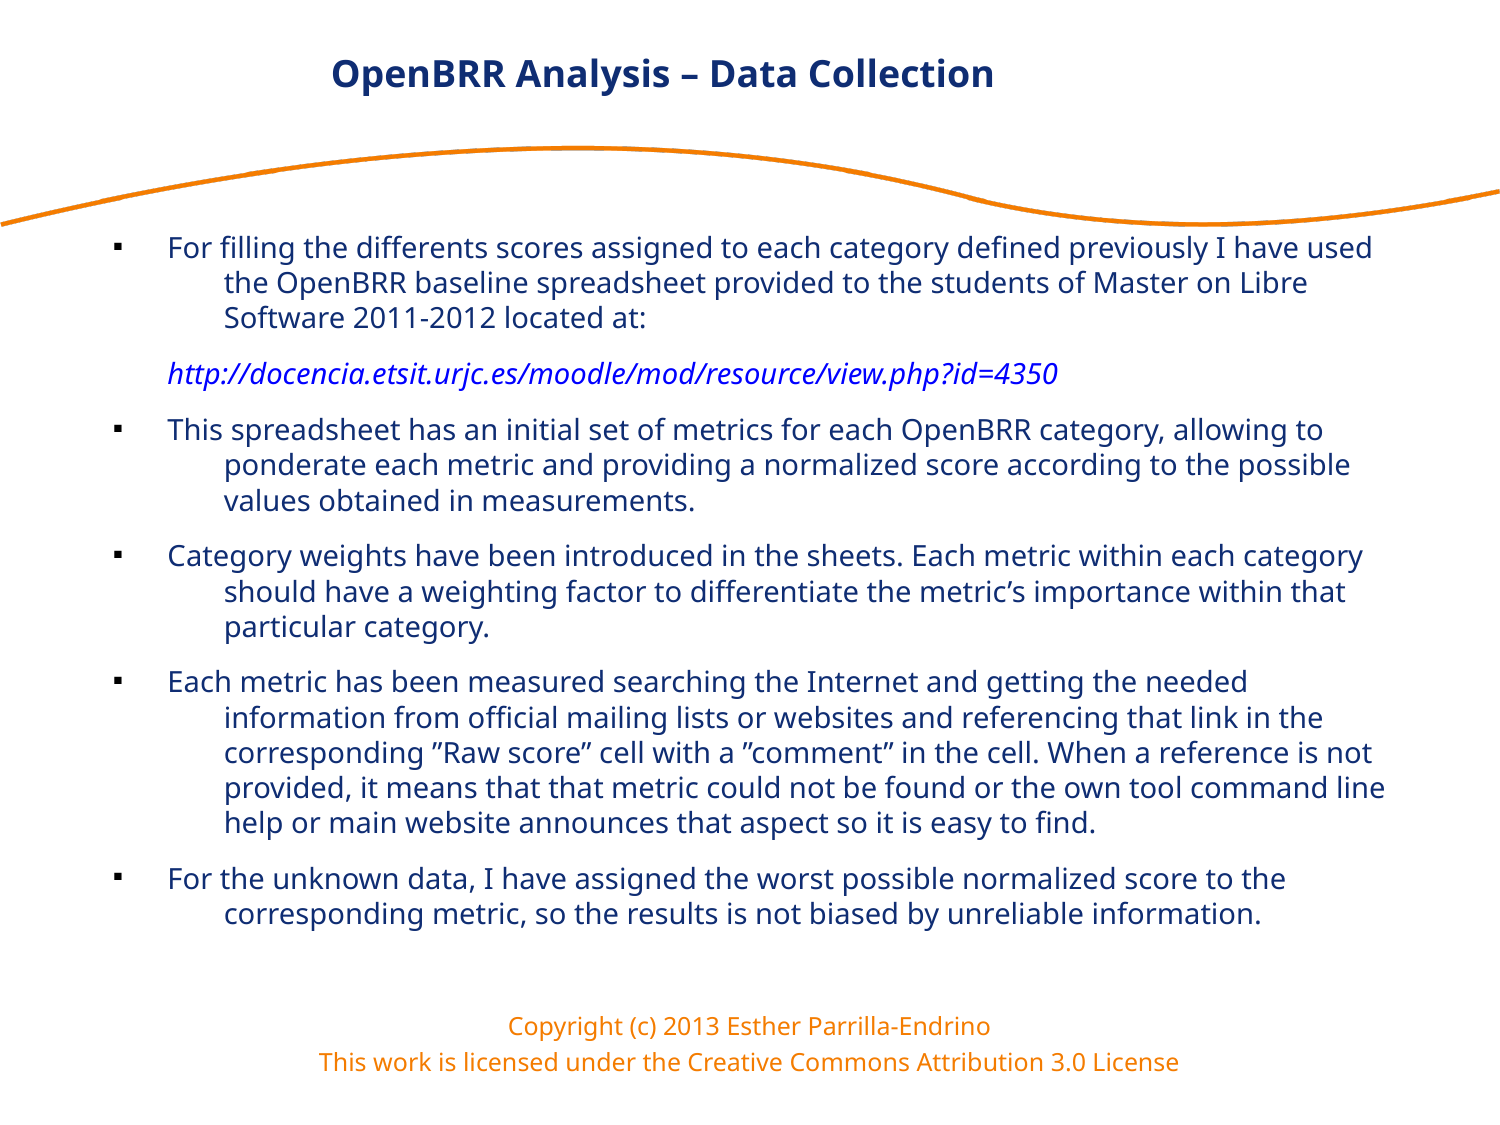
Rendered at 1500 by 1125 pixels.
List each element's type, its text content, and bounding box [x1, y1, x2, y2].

picture [0, 145, 1500, 227]
list For filling the differents scores assigned to each category defined previously I have used the OpenBRR baseline spreadsheet provided to the students of Master on Libre Software 2011-2012 located at: http://docencia.etsit.urjc.es/moodle/mod/resource/view.php?id=4350 This spreadsheet has an initial set of metrics for each OpenBRR category, allowing to ponderate each metric and providing a normalized score according to the possible values obtained in measurements. Category weights have been introduced in the sheets. Each metric within each category should have a weighting factor to differentiate the metric’s importance within that particular category. Each metric has been measured searching the Internet and getting the needed information from official mailing lists or websites and referencing that link in the corresponding ”Raw score” cell with a ”comment” in the cell. When a reference is not provided, it means that that metric could not be found or the own tool command line help or main website announces that aspect so it is easy to find. For the unknown data, I have assigned the worst possible normalized score to the corresponding metric, so the results is not biased by unreliable information. [96, 164, 1408, 1010]
title OpenBRR Analysis – Data Collection [142, 49, 1184, 152]
list Copyright (c) 2013 Esther Parrilla-Endrino This work is licensed under the Creative Commons Attribution 3.0 License [90, 1010, 1411, 1096]
